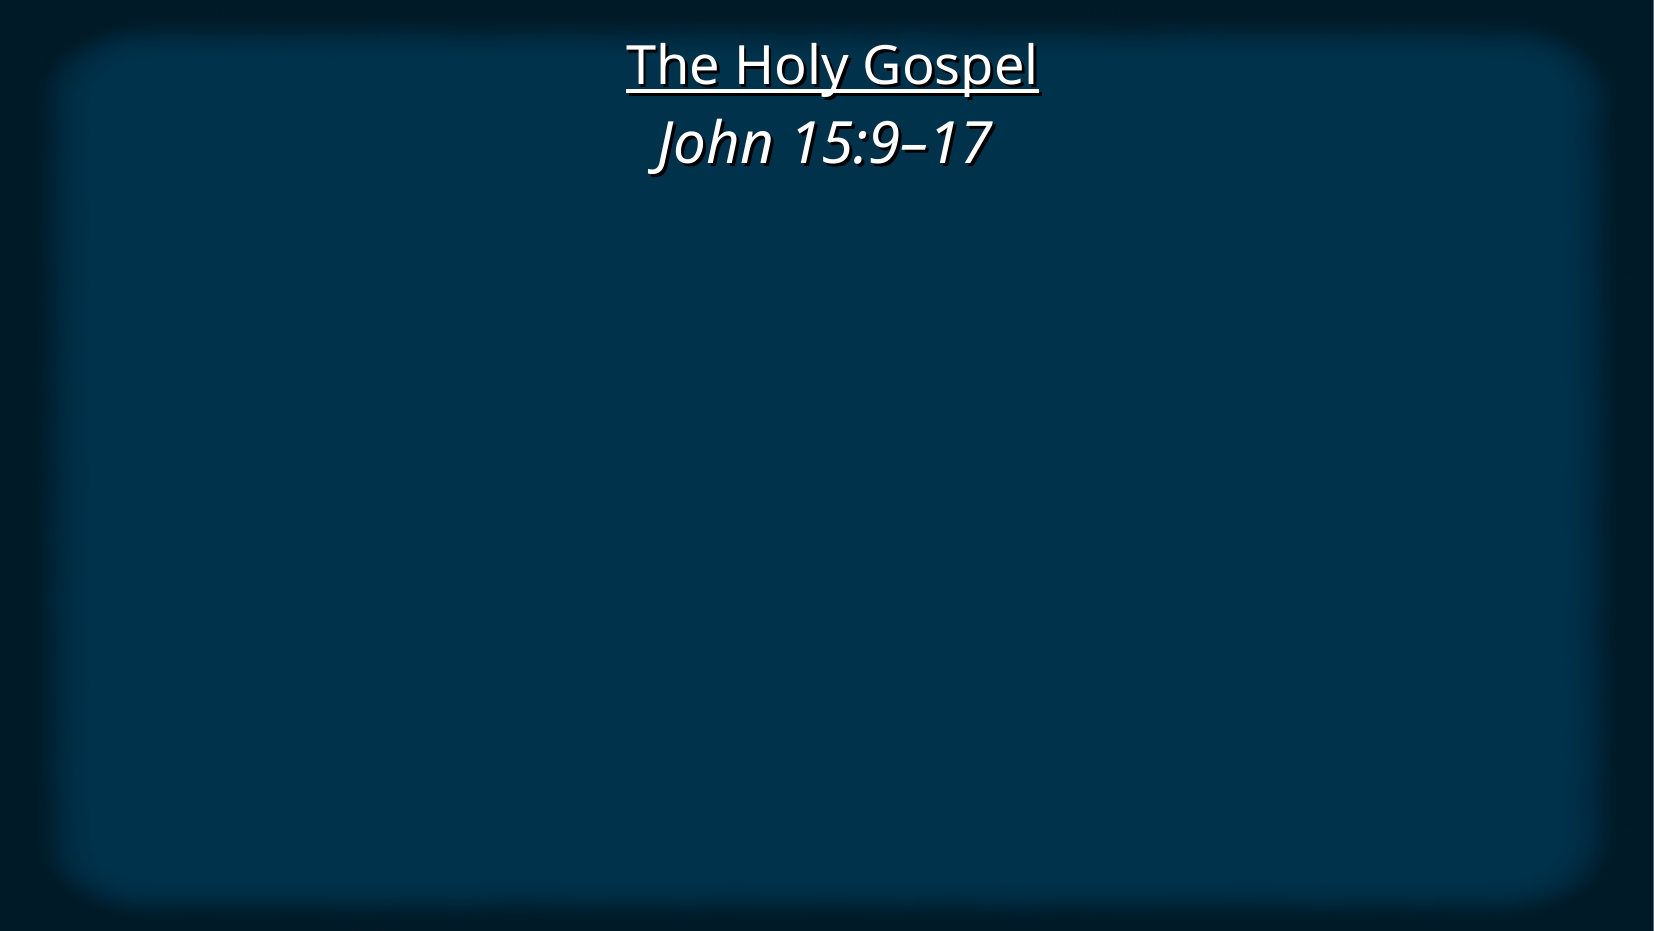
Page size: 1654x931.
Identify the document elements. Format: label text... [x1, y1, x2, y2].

picture [0, 0, 1654, 931]
text_box The Holy Gospel John 15:9–17 [75, 19, 1591, 256]
